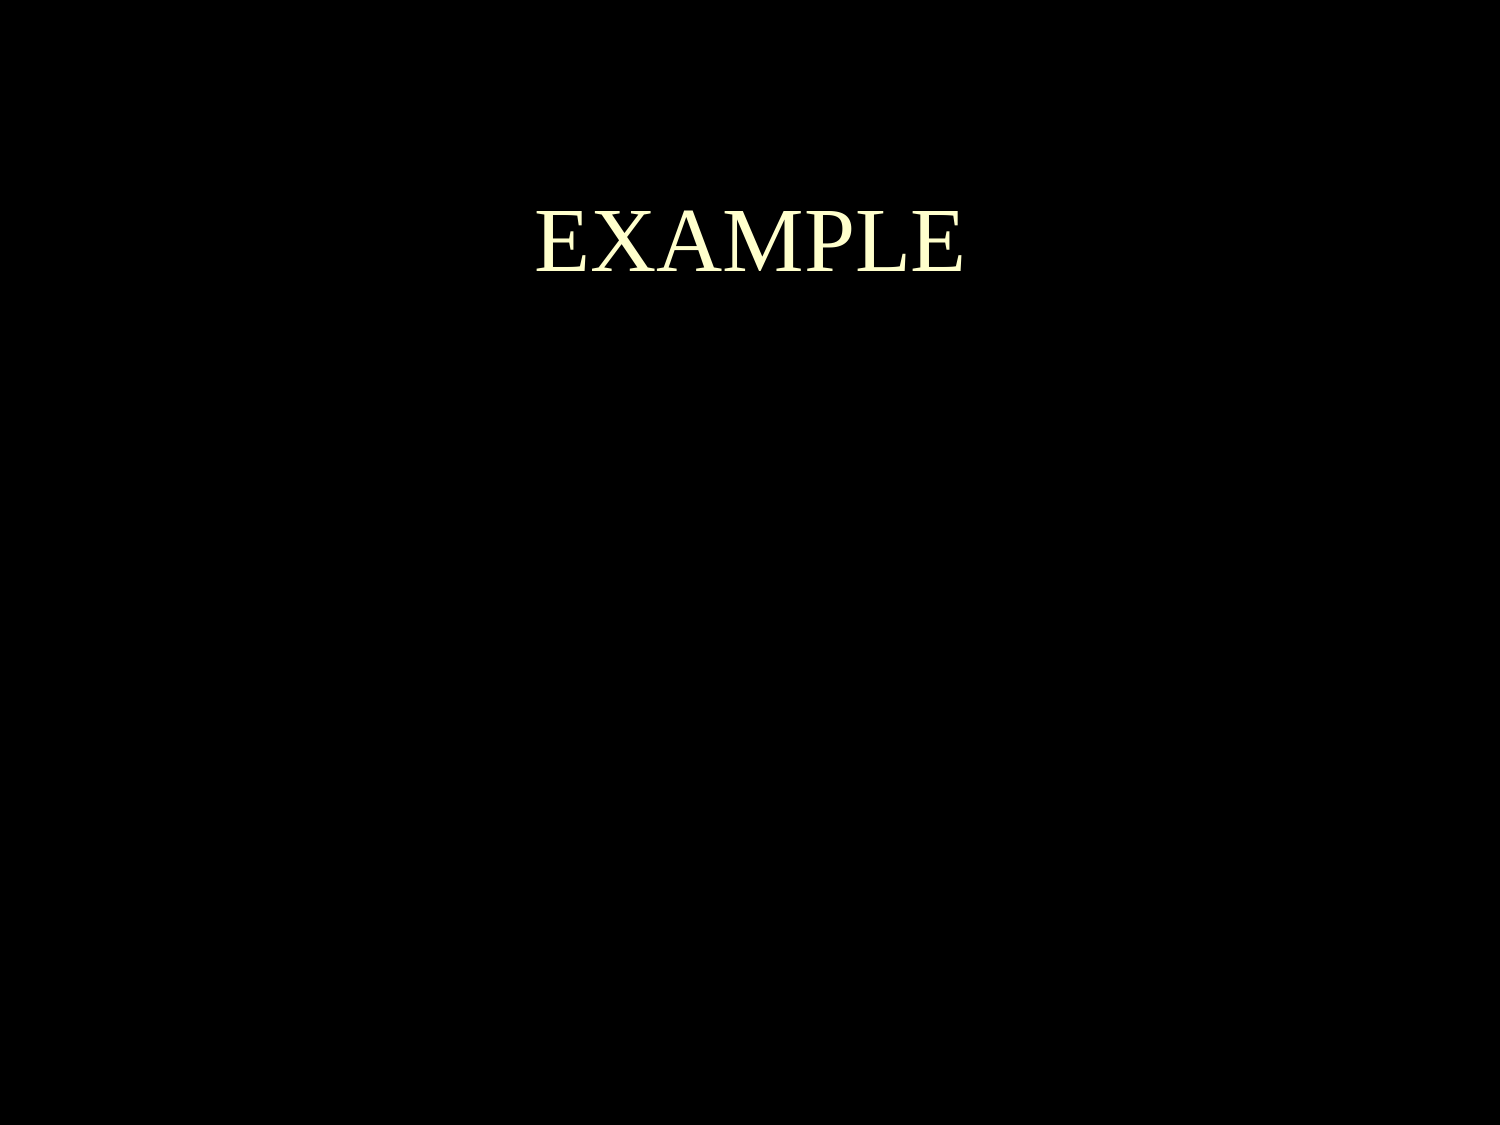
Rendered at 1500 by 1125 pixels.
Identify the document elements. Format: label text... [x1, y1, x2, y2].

title EXAMPLE [22, 145, 1480, 336]
